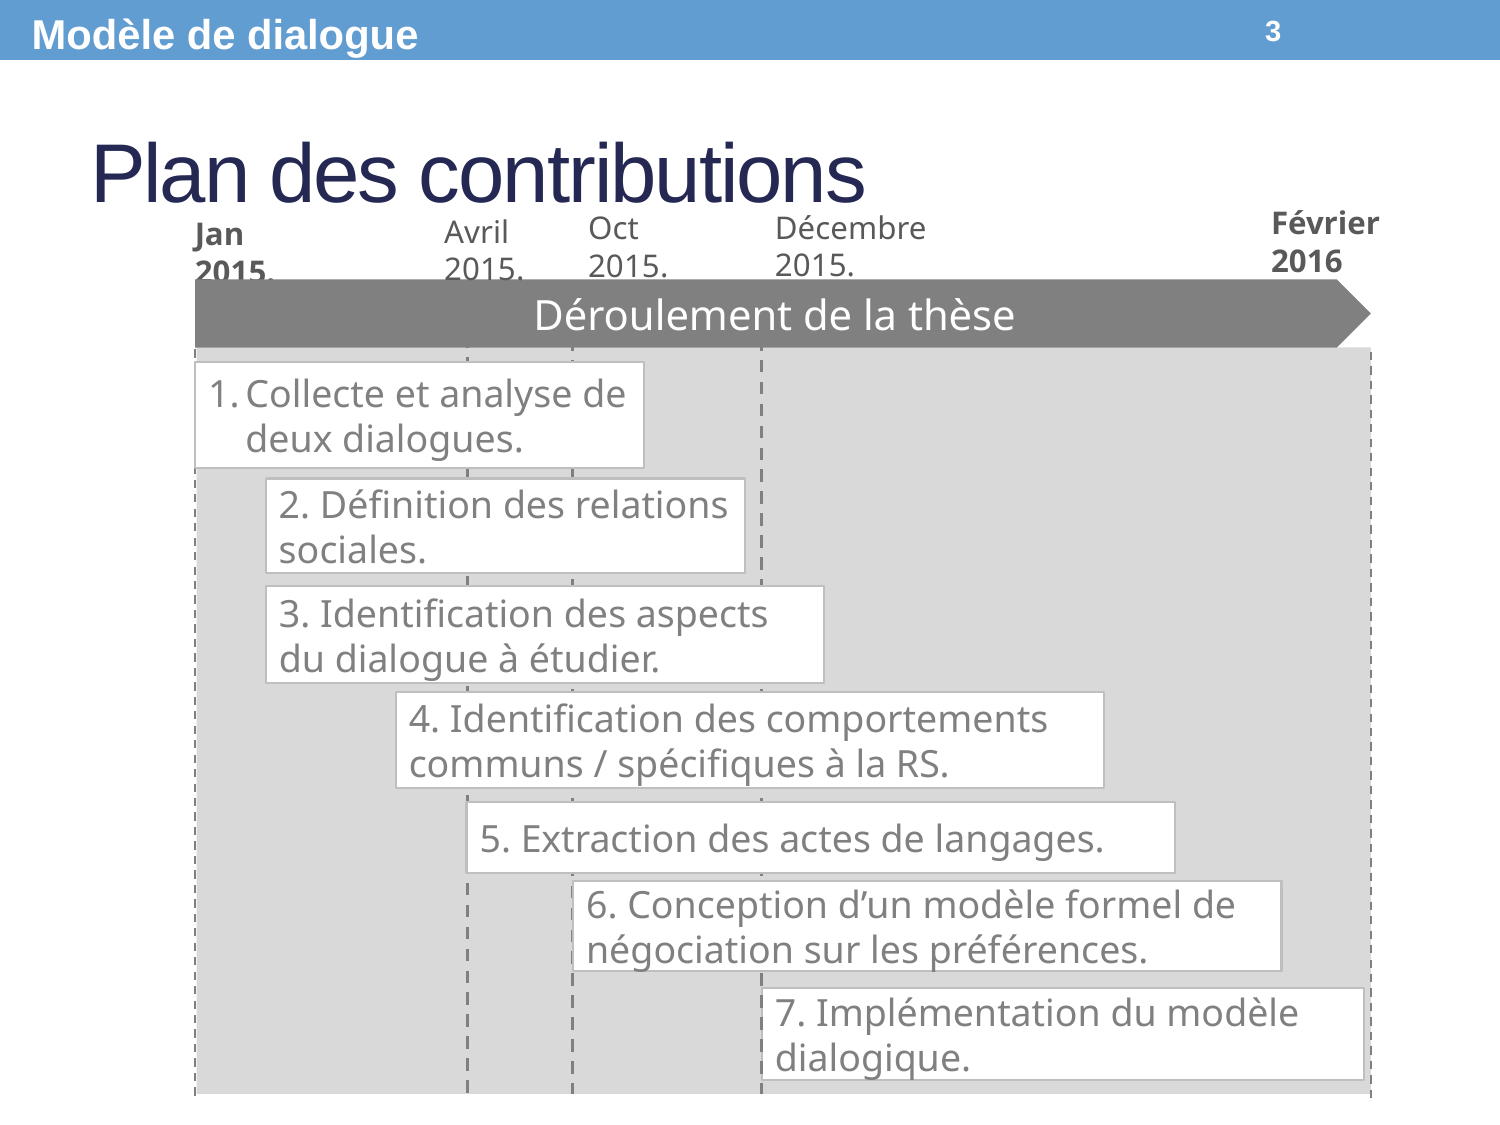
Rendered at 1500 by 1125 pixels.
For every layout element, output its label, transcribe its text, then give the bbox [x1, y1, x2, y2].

text_box Modèle de dialogue [16, 0, 434, 65]
text_box [469, 469, 571, 478]
text_box 4. Identification des comportements communs / spécifiques à la RS. [395, 692, 1105, 788]
text_box Avril 2015. [431, 205, 553, 294]
text_box Jan 2015. [181, 208, 303, 297]
text_box 6. Conception d’un modèle formel de négociation sur les préférences. [572, 881, 1282, 972]
slide_number <number> [1250, 3, 1425, 57]
text_box Février 2016 [1257, 196, 1458, 286]
text_box Collecte et analyse de deux dialogues. [194, 361, 644, 469]
text_box [196, 347, 1371, 1094]
text_box 2. Définition des relations sociales. [265, 478, 746, 573]
text_box Oct 2015. [574, 201, 727, 291]
title Plan des contributions [75, 87, 1425, 250]
text_box Déroulement de la thèse [195, 279, 1371, 348]
text_box 5. Extraction des actes de langages. [466, 801, 1176, 873]
text_box 3. Identification des aspects du dialogue à étudier. [265, 586, 824, 684]
text_box Décembre 2015. [761, 201, 963, 290]
text_box 7. Implémentation du modèle dialogique. [761, 987, 1365, 1080]
